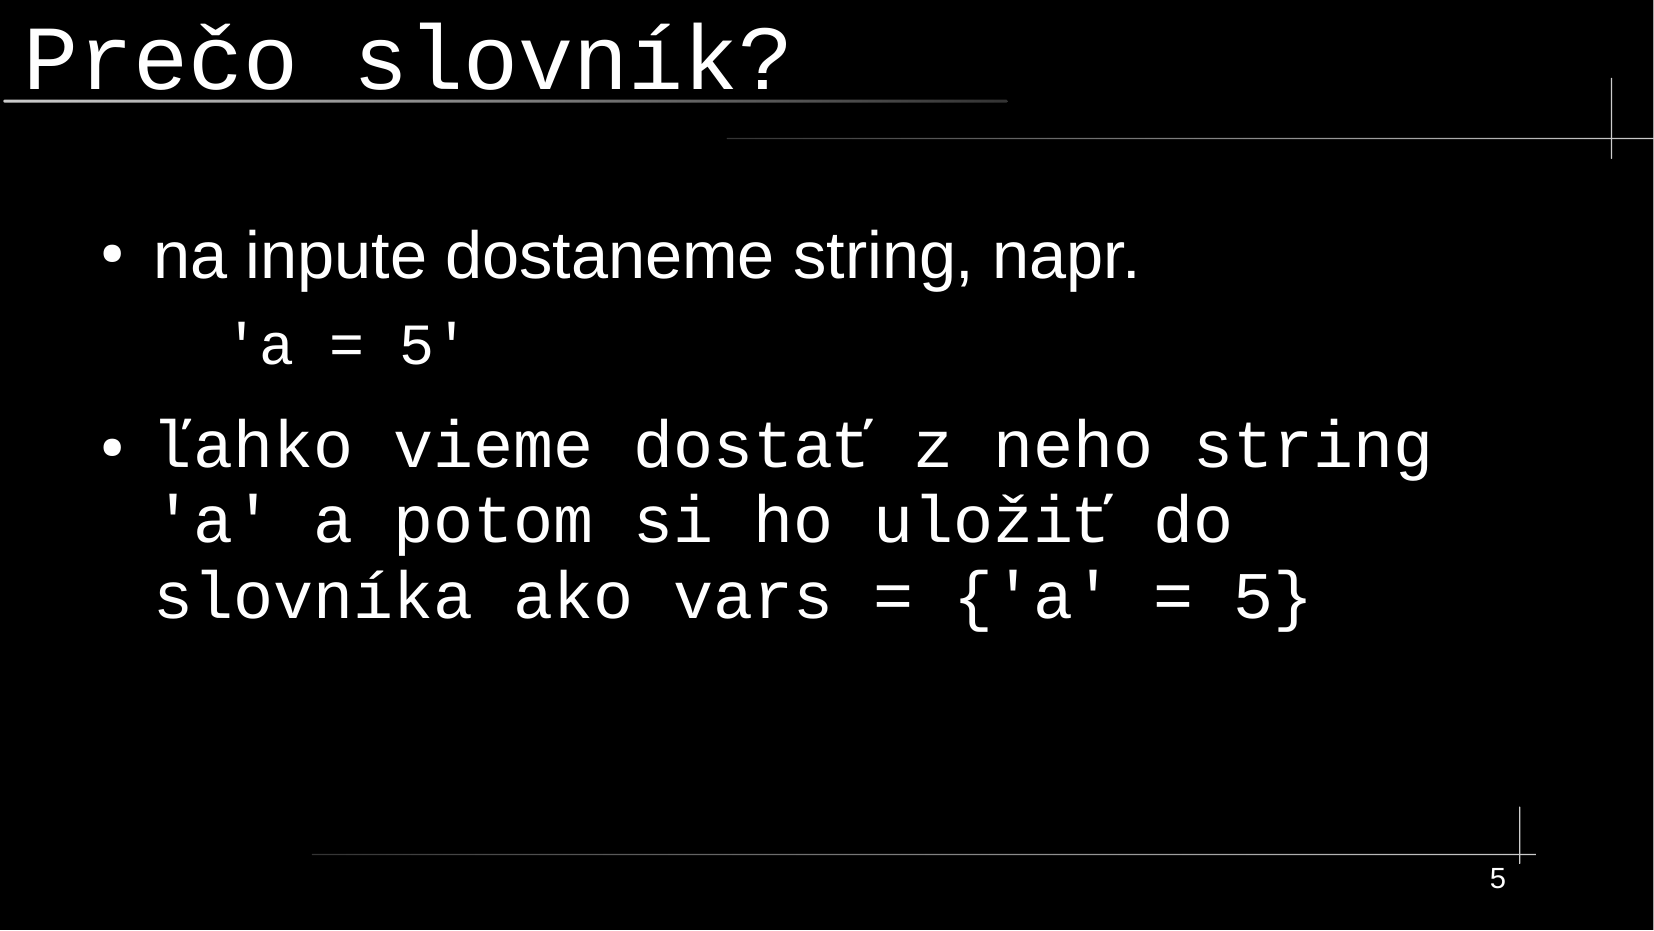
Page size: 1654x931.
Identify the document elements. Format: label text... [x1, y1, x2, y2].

title Prečo slovník? [23, 11, 1589, 119]
list na inpute dostaneme string, napr. 'a = 5' ľahko vieme dostať z neho string 'a' a potom si ho uložiť do slovníka ako vars = {'a' = 5} [82, 217, 1571, 758]
